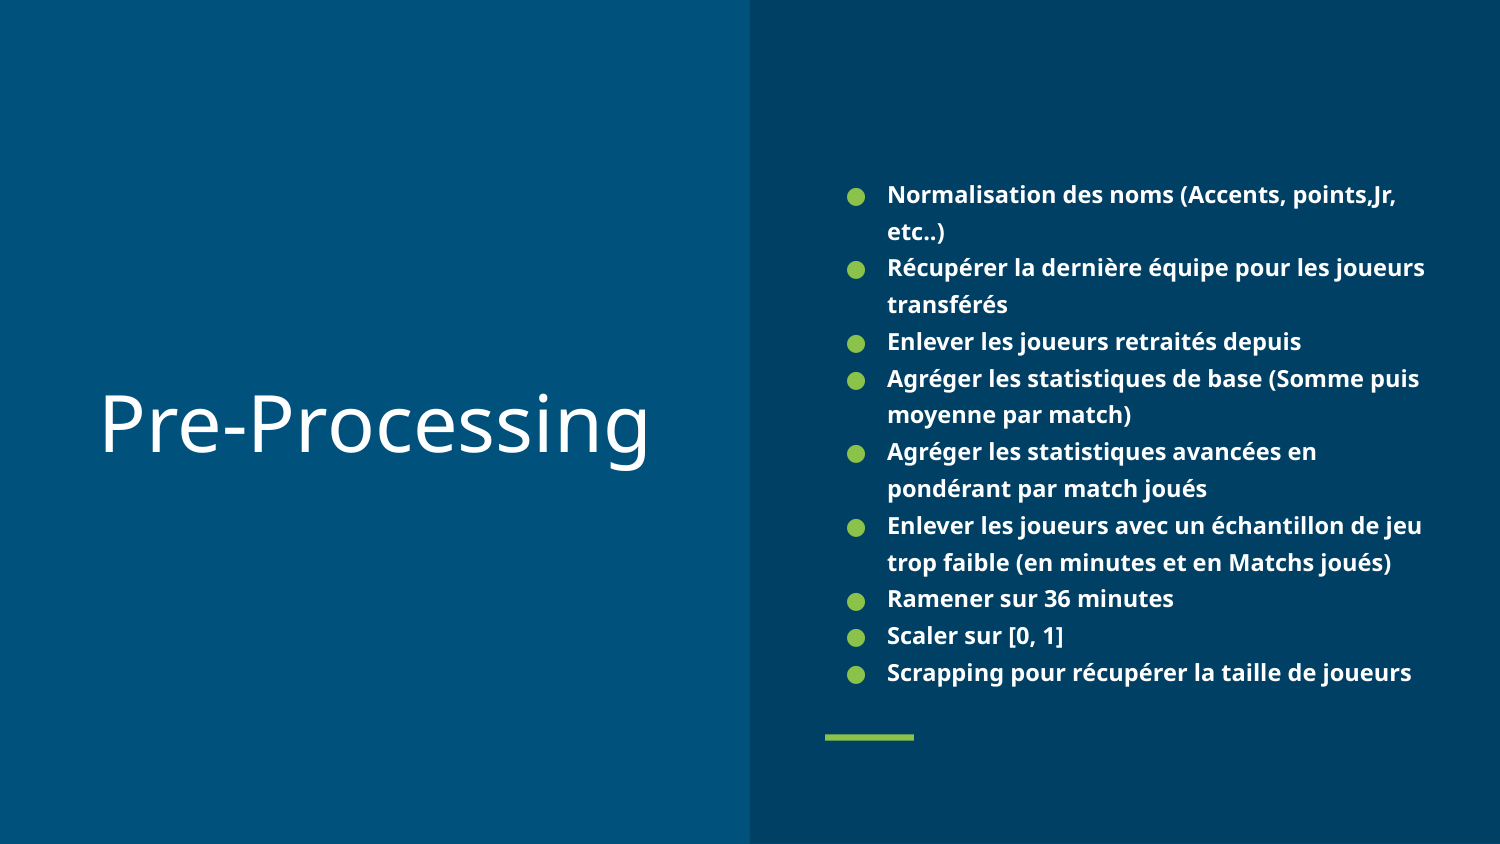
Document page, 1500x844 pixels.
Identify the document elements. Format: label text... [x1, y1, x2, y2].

list Normalisation des noms (Accents, points,Jr, etc..) Récupérer la dernière équipe pour les joueurs transférés Enlever les joueurs retraités depuis Agréger les statistiques de base (Somme puis moyenne par match) Agréger les statistiques avancées en pondérant par match joués Enlever les joueurs avec un échantillon de jeu trop faible (en minutes et en Matchs joués) Ramener sur 36 minutes Scaler sur [0, 1] Scrapping pour récupérer la taille de joueurs [811, 157, 1441, 764]
title Pre-Processing [43, 313, 708, 530]
